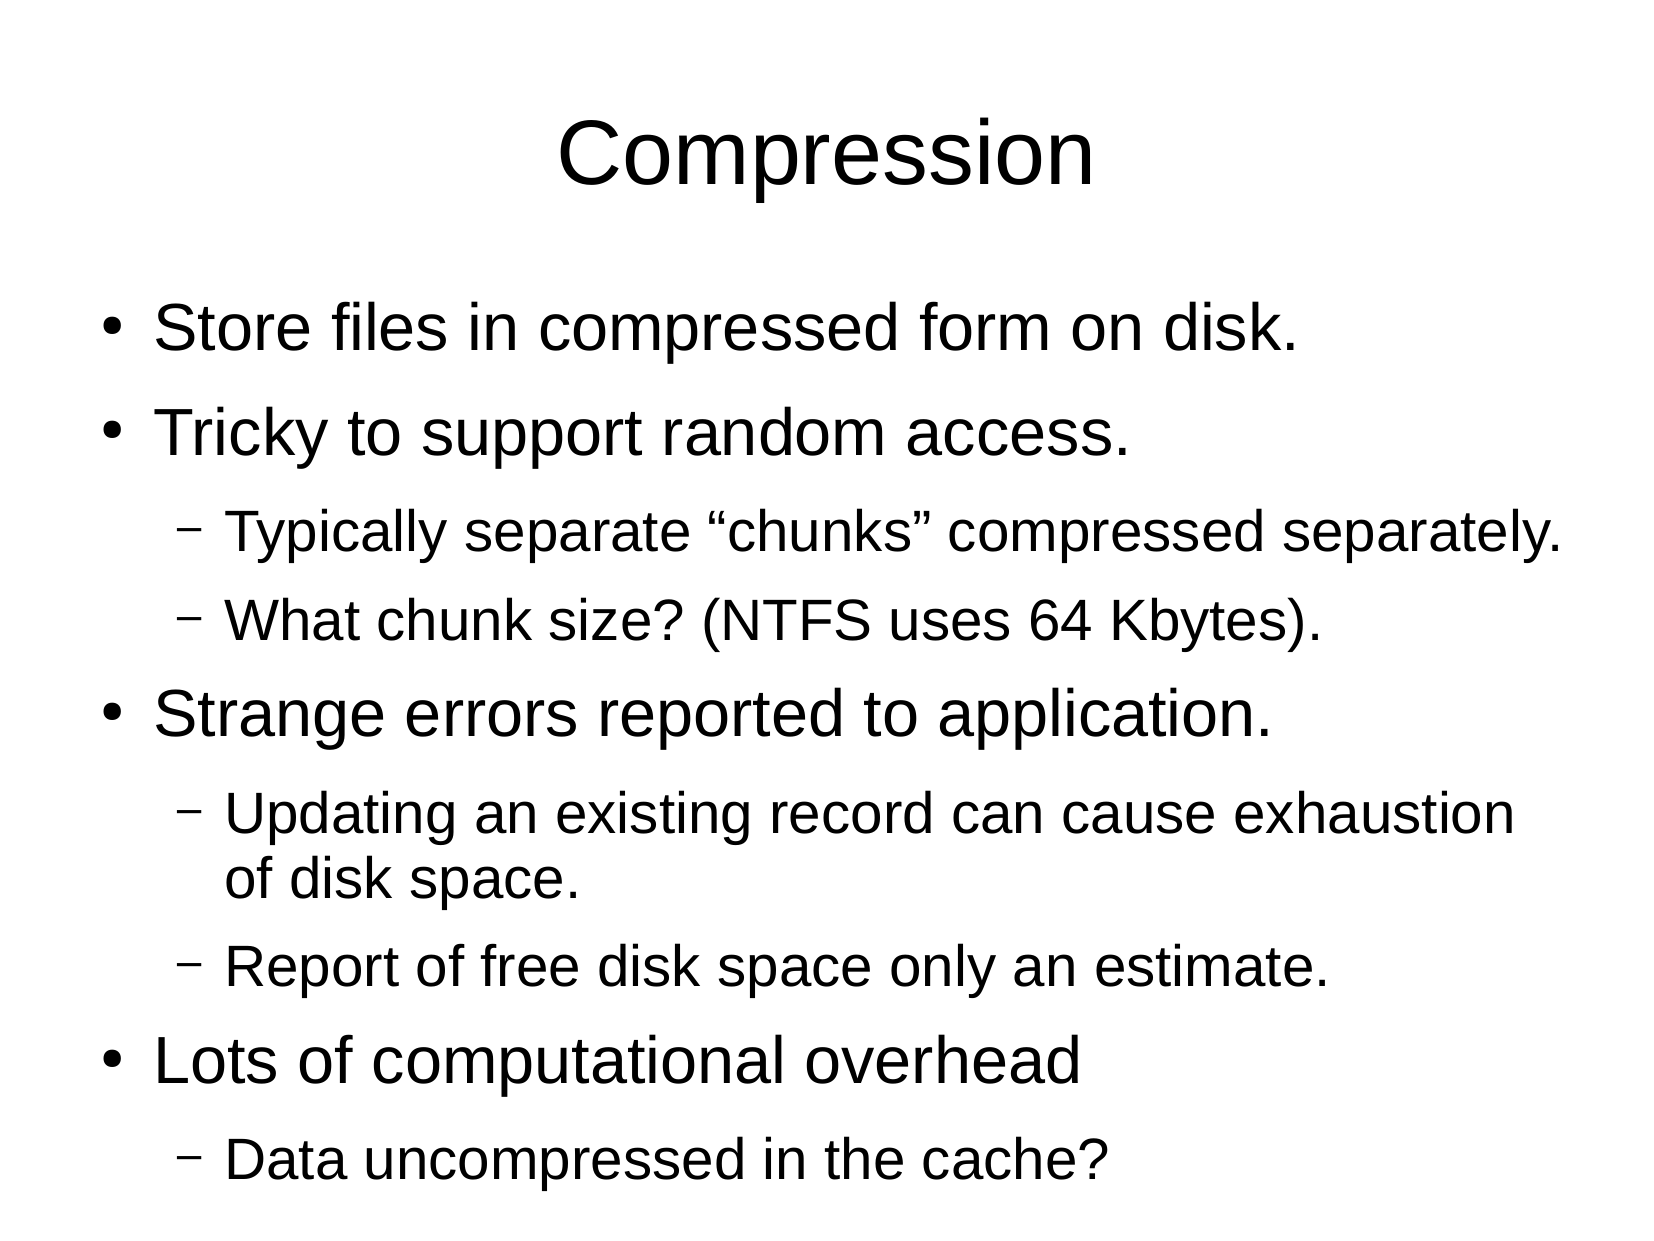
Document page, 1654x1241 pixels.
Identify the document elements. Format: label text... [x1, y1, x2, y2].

title Compression [82, 56, 1571, 250]
list Store files in compressed form on disk. Tricky to support random access. Typically separate “chunks” compressed separately. What chunk size? (NTFS uses 64 Kbytes). Strange errors reported to application. Updating an existing record can cause exhaustion of disk space. Report of free disk space only an estimate. Lots of computational overhead Data uncompressed in the cache? [82, 290, 1571, 1191]
